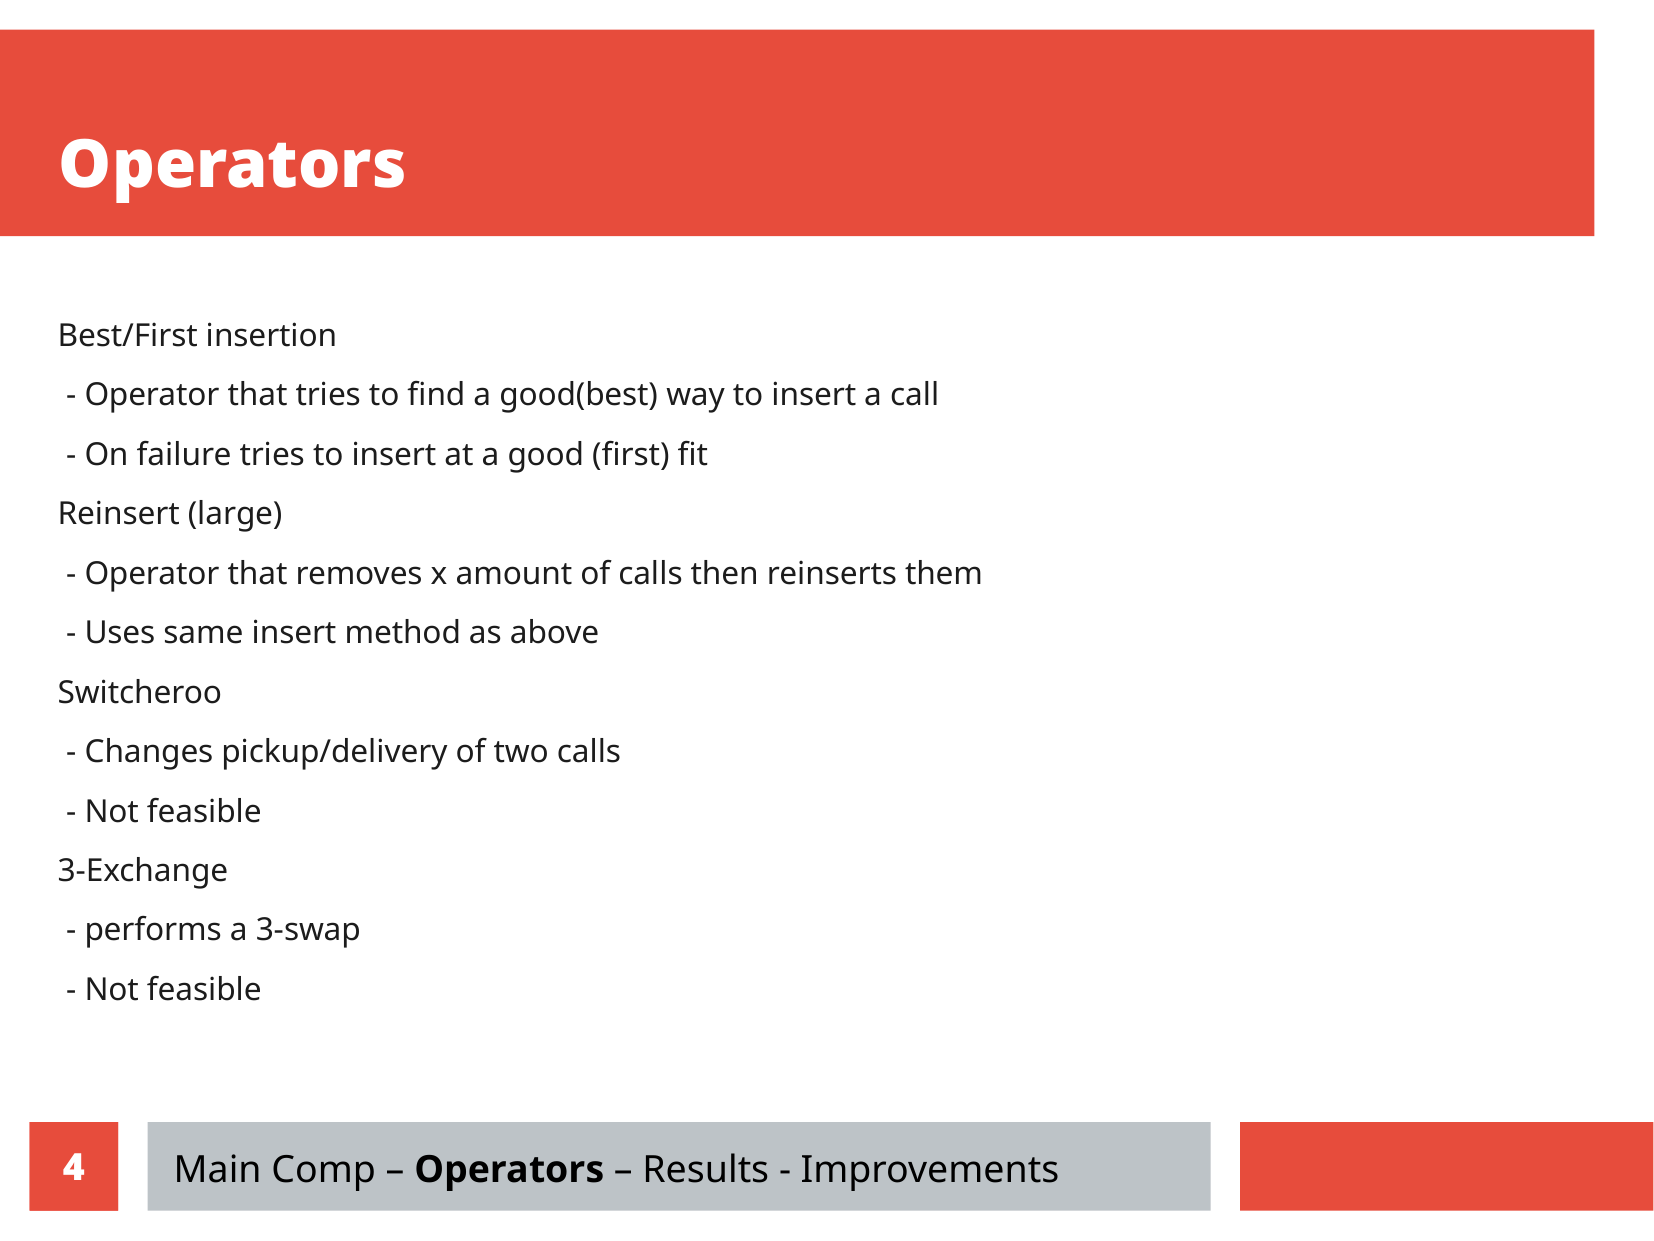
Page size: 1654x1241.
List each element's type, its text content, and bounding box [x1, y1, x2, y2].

list Best/First insertion - Operator that tries to find a good(best) way to insert a call - On failure tries to insert at a good (first) fit Reinsert (large) - Operator that removes x amount of calls then reinserts them - Uses same insert method as above Switcheroo - Changes pickup/delivery of two calls - Not feasible 3-Exchange - performs a 3-swap - Not feasible [57, 312, 1564, 1081]
title Operators [59, 59, 1595, 207]
text_box Main Comp – Operators – Results - Improvements [158, 1134, 1194, 1194]
